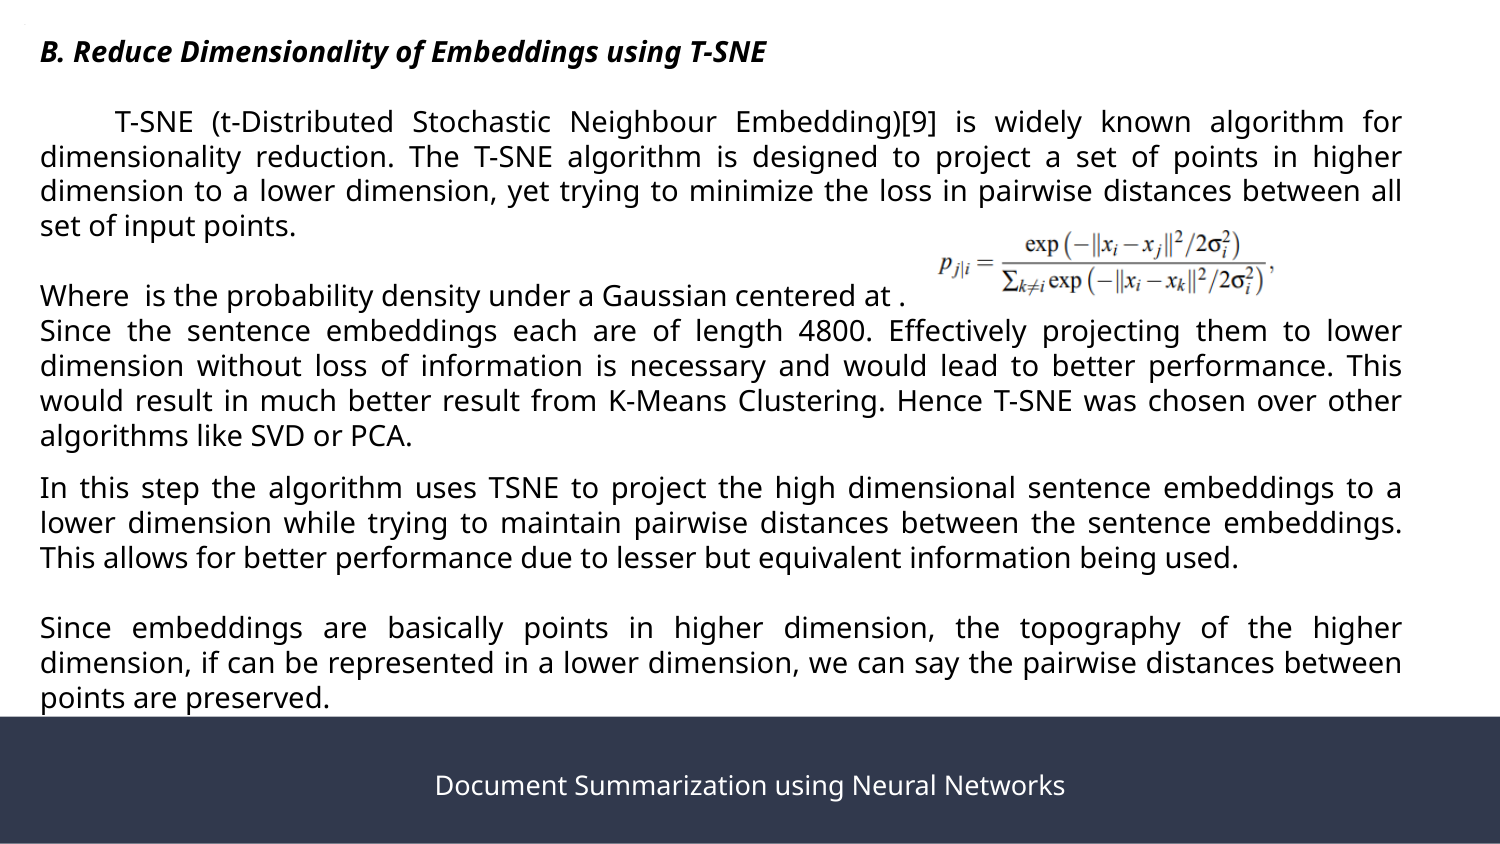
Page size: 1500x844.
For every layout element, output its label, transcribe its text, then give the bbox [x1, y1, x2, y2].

text_box B. Reduce Dimensionality of Embeddings using T-SNE T-SNE (t-Distributed Stochastic Neighbour Embedding)[9] is widely known algorithm for dimensionality reduction. The T-SNE algorithm is designed to project a set of points in higher dimension to a lower dimension, yet trying to minimize the loss in pairwise distances between all set of input points. Where is the probability density under a Gaussian centered at . Since the sentence embeddings each are of length 4800. Effectively projecting them to lower dimension without loss of information is necessary and would lead to better performance. This would result in much better result from K-Means Clustering. Hence T-SNE was chosen over other algorithms like SVD or PCA. [24, 0, 1419, 454]
text_box In this step the algorithm uses TSNE to project the high dimensional sentence embeddings to a lower dimension while trying to maintain pairwise distances between the sentence embeddings. This allows for better performance due to lesser but equivalent information being used. Since embeddings are basically points in higher dimension, the topography of the higher dimension, if can be represented in a lower dimension, we can say the pairwise distances between points are preserved. [24, 454, 1419, 700]
picture [920, 218, 1296, 315]
list Document Summarization using Neural Networks [0, 725, 1500, 844]
